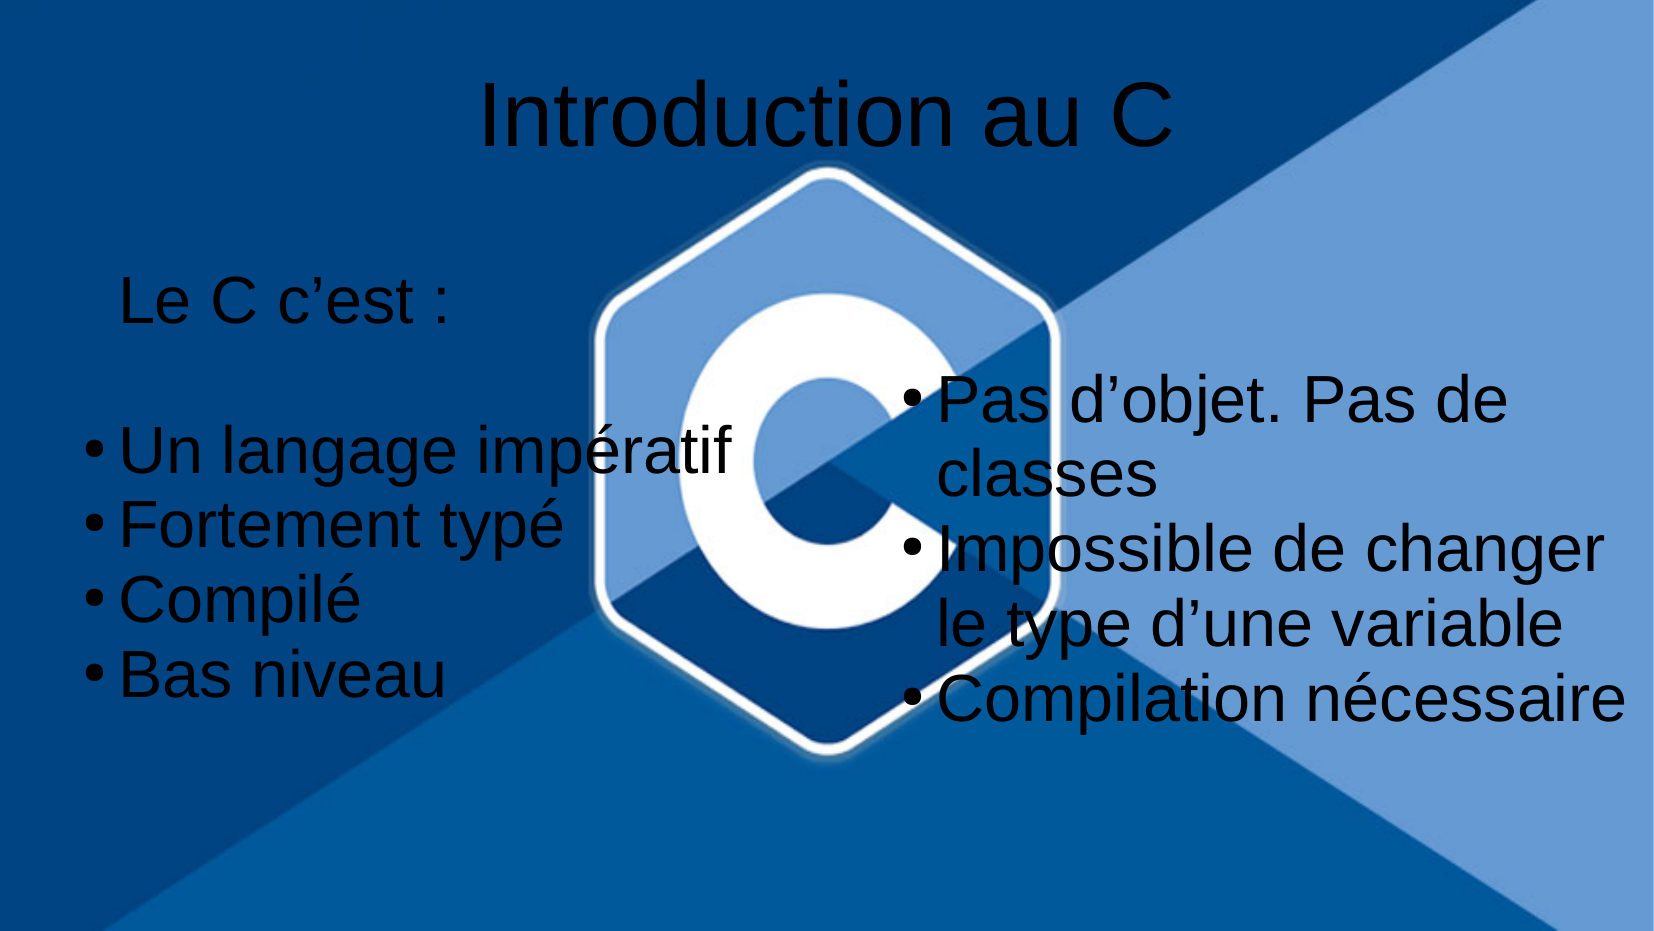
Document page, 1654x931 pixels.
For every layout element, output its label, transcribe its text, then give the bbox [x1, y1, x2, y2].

title Introduction au C [82, 37, 1571, 193]
picture [0, 0, 1654, 931]
subtitle Le C c’est : Un langage impératif Fortement typé Compilé Bas niveau [82, 217, 798, 758]
text_box Pas d’objet. Pas de classes Impossible de changer le type d’une variable Compilation nécessaire [885, 354, 1654, 886]
